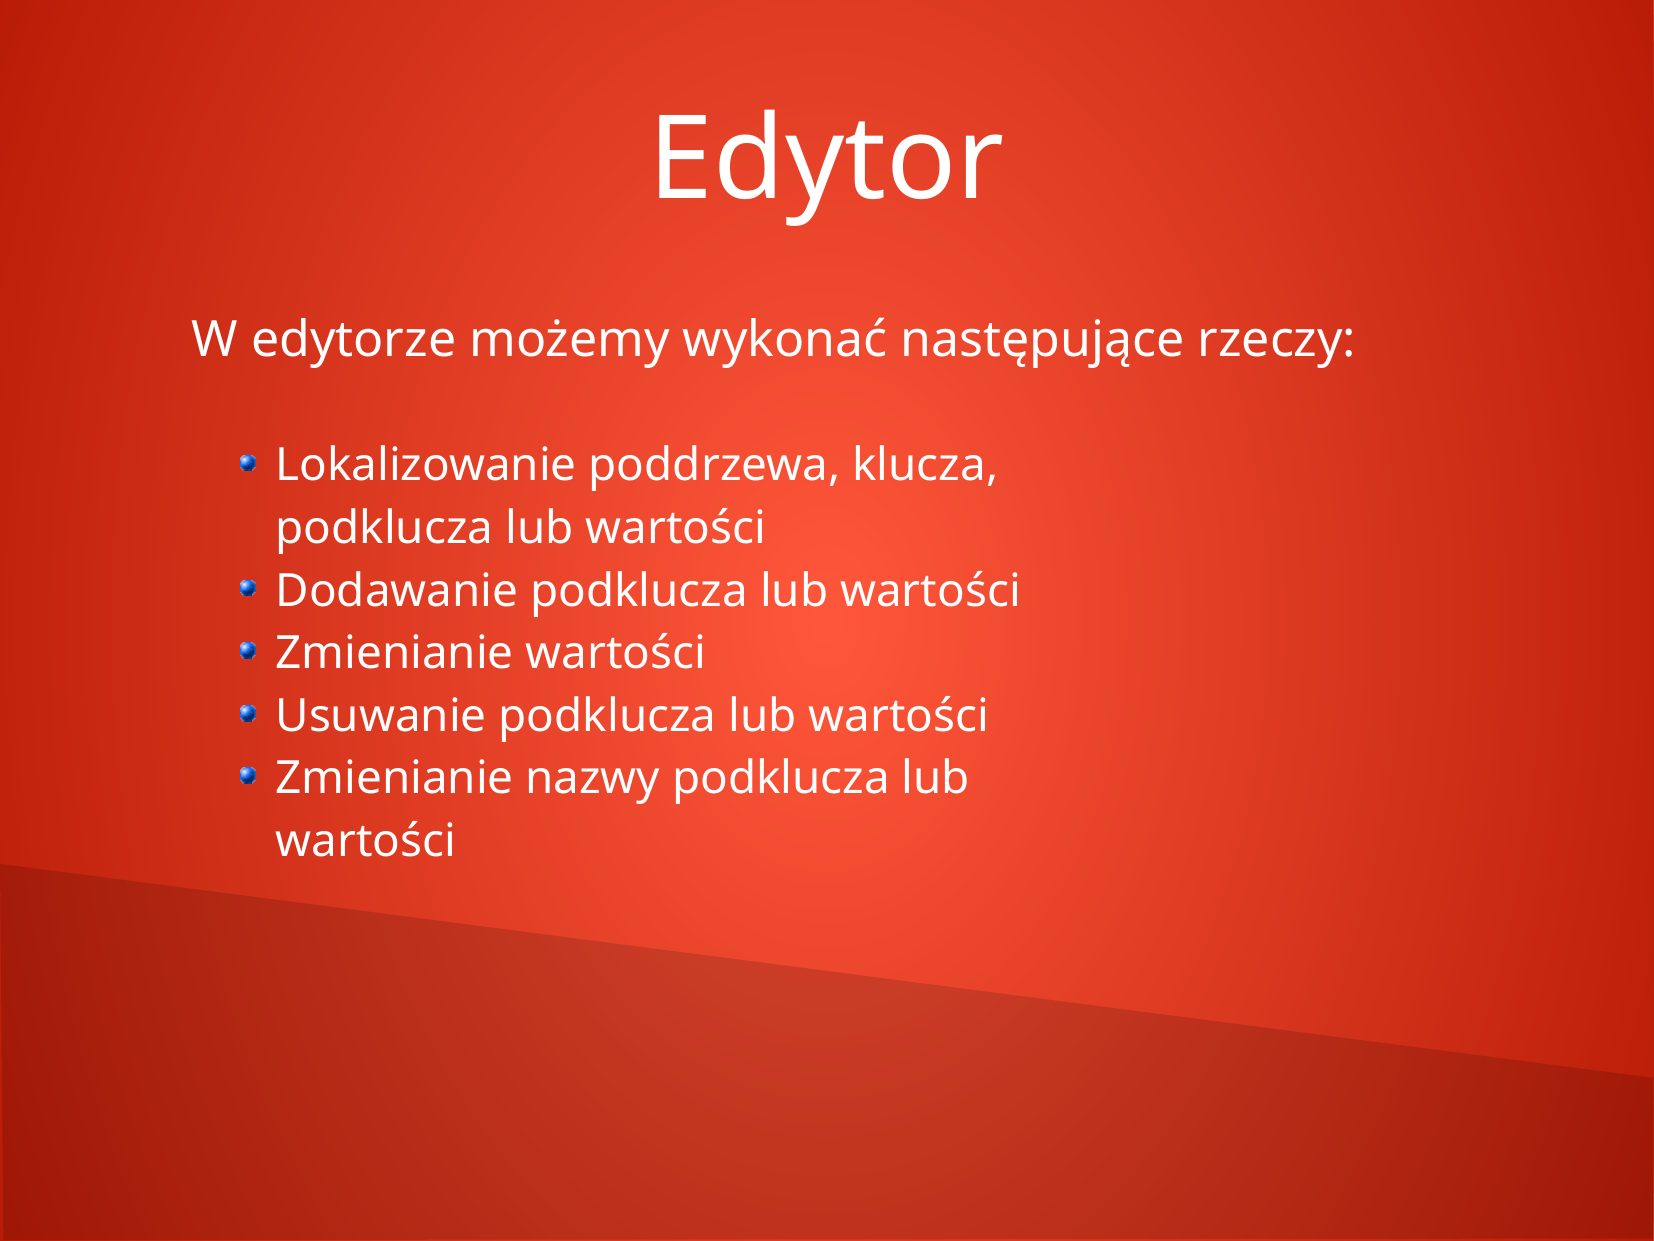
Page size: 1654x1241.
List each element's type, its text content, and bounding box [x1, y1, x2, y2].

text_box W edytorze możemy wykonać następujące rzeczy: [177, 295, 1536, 1052]
title Edytor [82, 49, 1571, 257]
picture [240, 774, 256, 784]
text_box Lokalizowanie poddrzewa, klucza, podklucza lub wartości Dodawanie podklucza lub wartości Zmienianie wartości Usuwanie podklucza lub wartości Zmienianie nazwy podklucza lub wartości [189, 424, 1170, 774]
